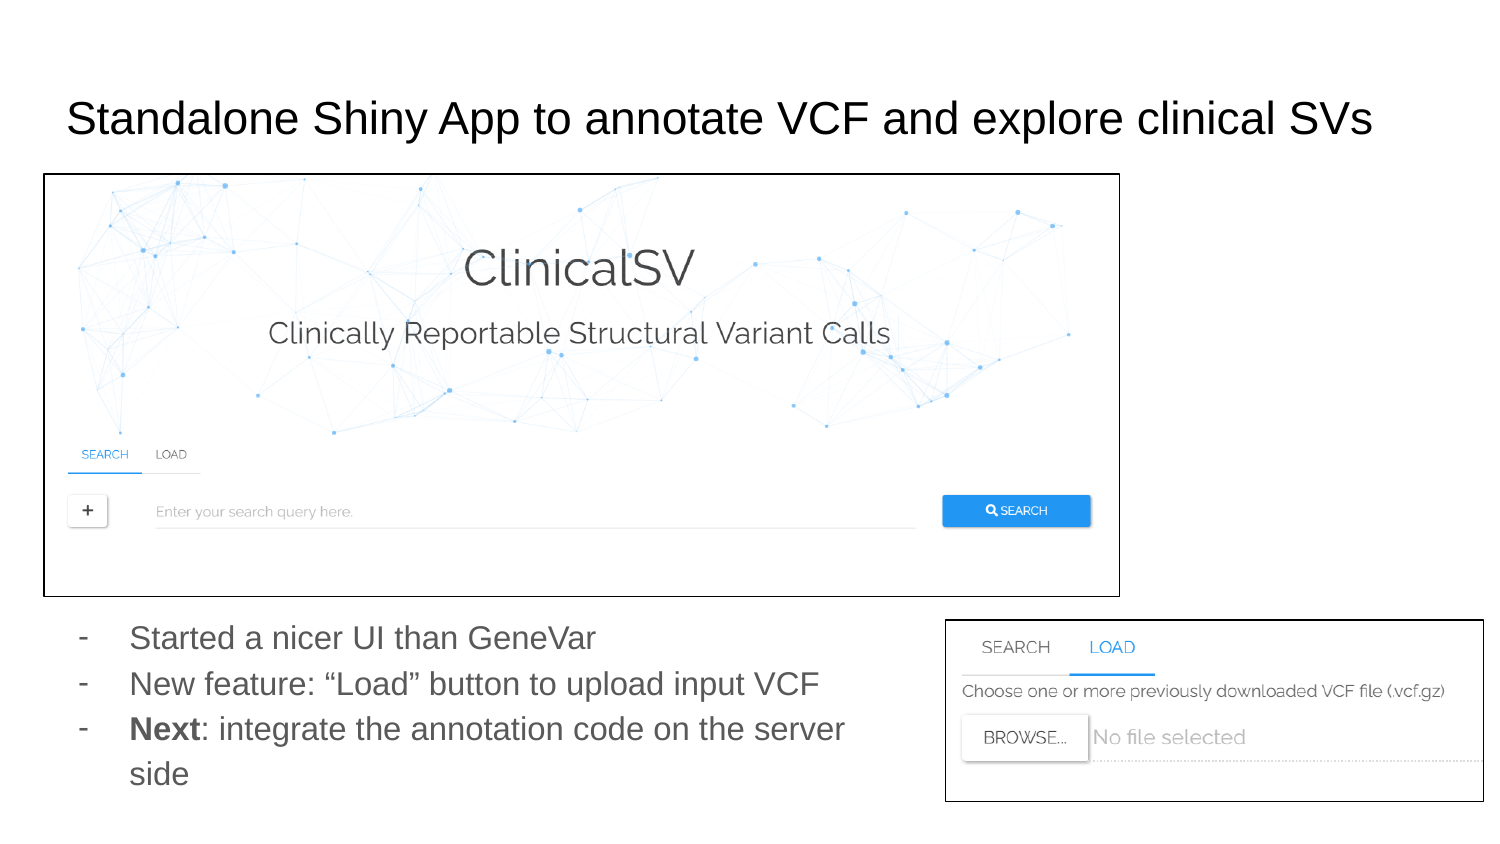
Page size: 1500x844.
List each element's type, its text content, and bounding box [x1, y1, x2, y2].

picture [946, 620, 1483, 801]
title Standalone Shiny App to annotate VCF and explore clinical SVs [51, 72, 1449, 167]
picture [44, 174, 1119, 596]
list Started a nicer UI than GeneVar New feature: “Load” button to upload input VCF Next: integrate the annotation code on the server side [44, 595, 921, 808]
